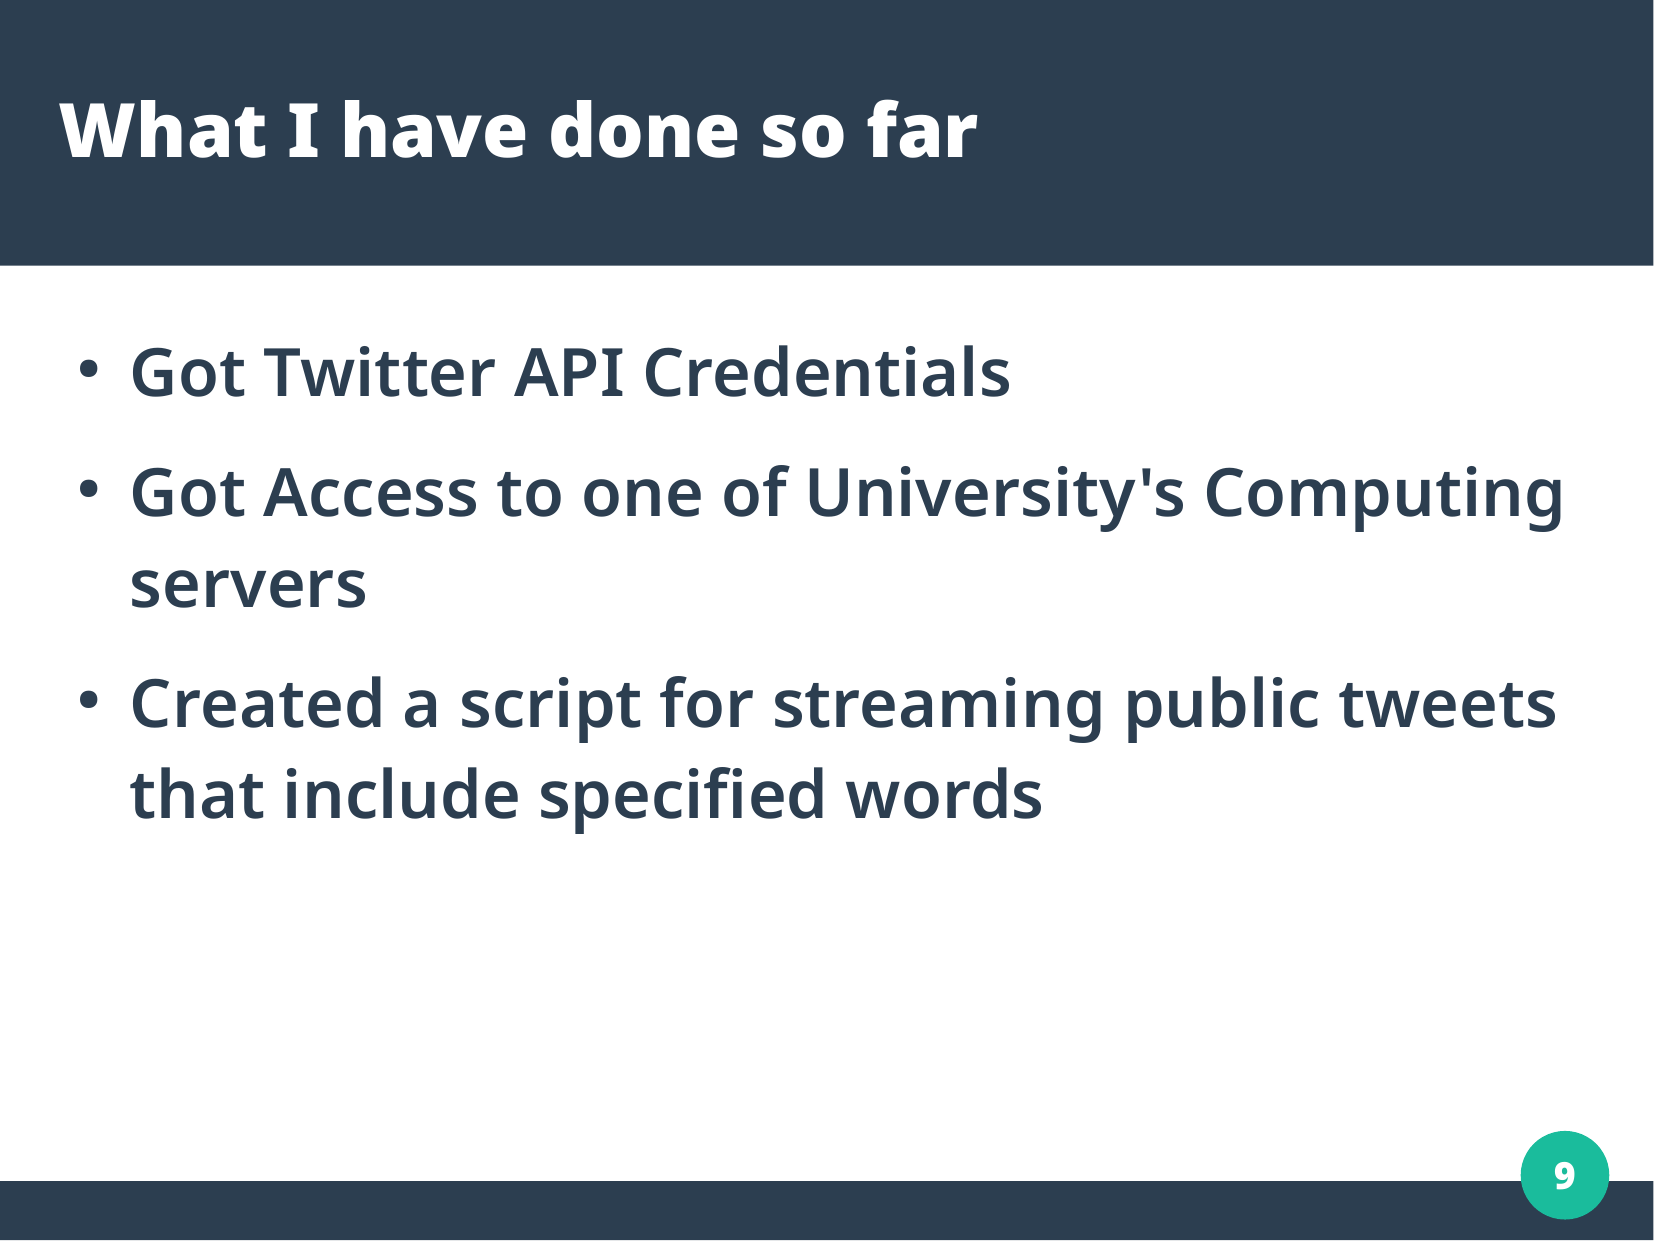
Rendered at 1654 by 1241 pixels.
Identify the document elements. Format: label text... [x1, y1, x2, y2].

title What I have done so far [59, 49, 1595, 207]
list Got Twitter API Credentials Got Access to one of University's Computing servers Created a script for streaming public tweets that include specified words [59, 324, 1595, 1152]
